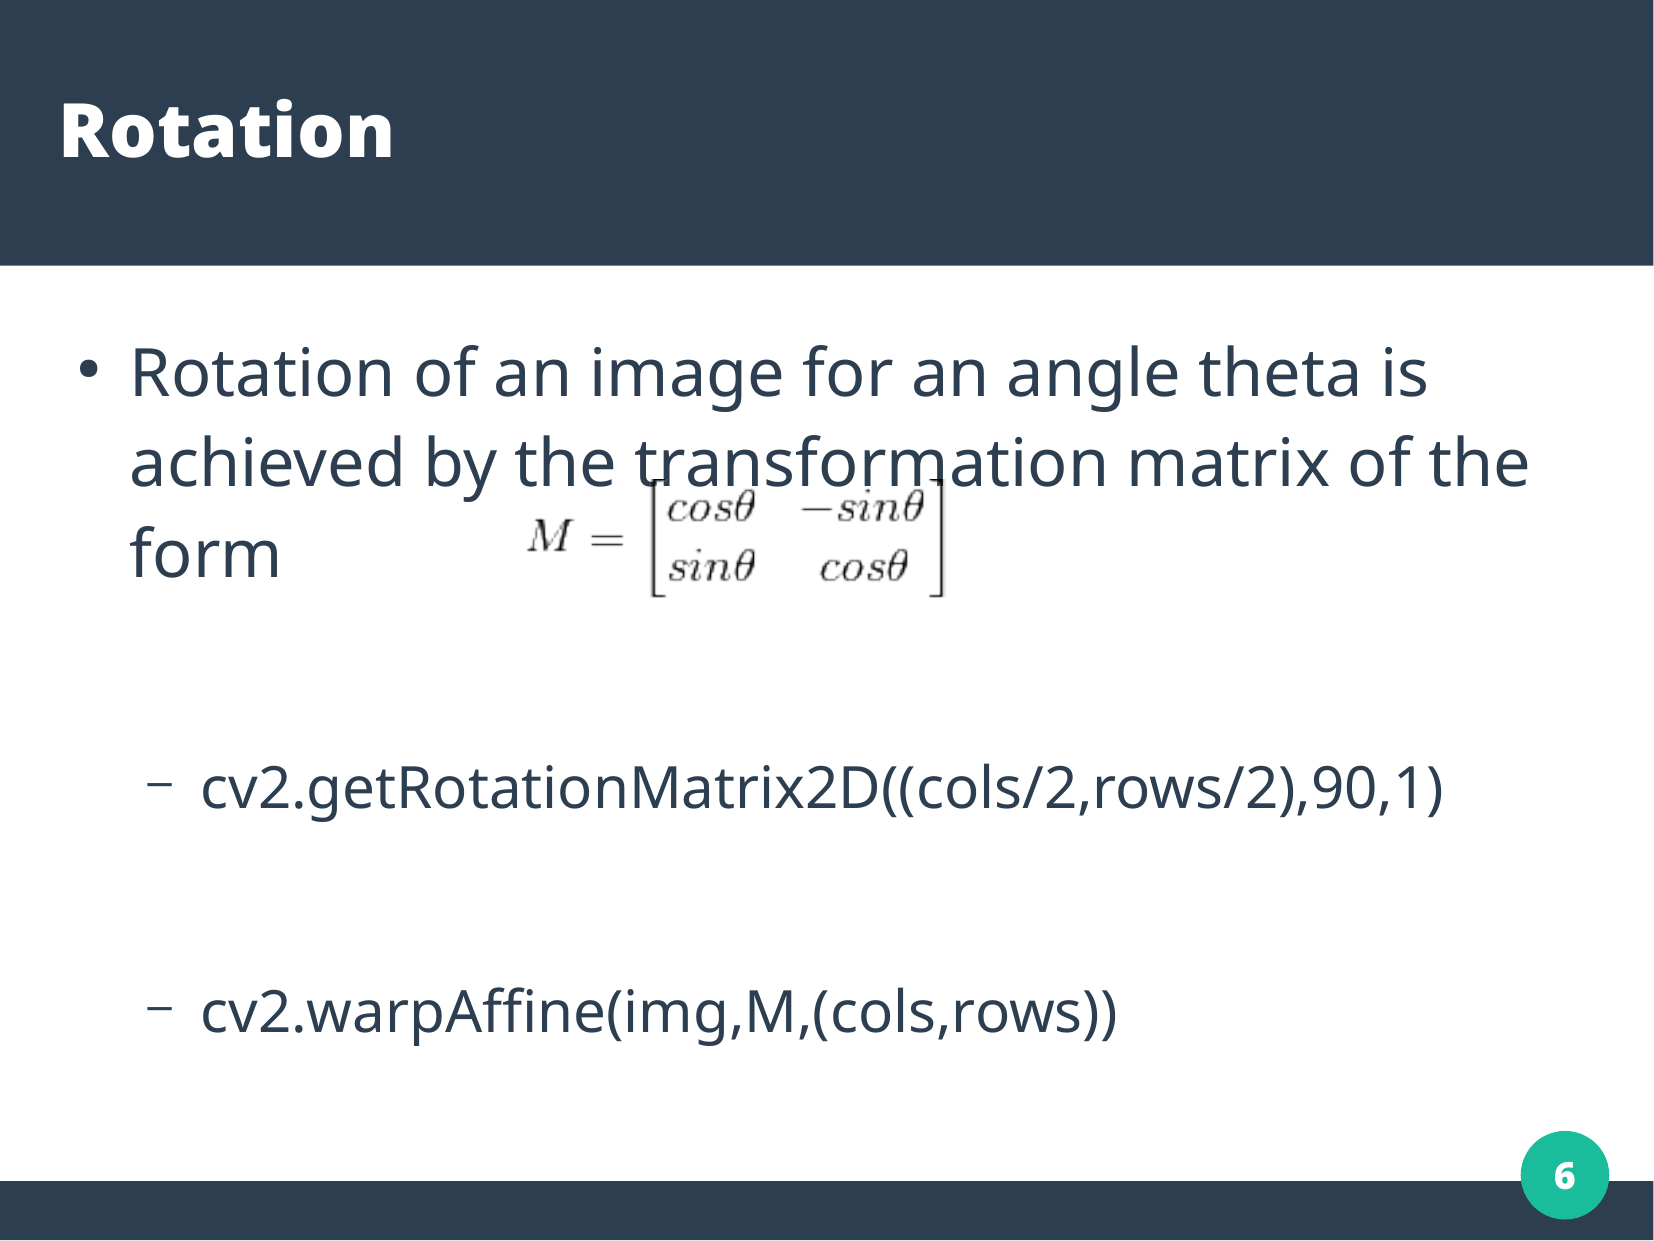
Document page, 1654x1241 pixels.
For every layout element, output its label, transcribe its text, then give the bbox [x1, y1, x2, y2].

title Rotation [59, 49, 1595, 207]
picture [525, 479, 946, 601]
list Rotation of an image for an angle theta is achieved by the transformation matrix of the form cv2.getRotationMatrix2D((cols/2,rows/2),90,1) cv2.warpAffine(img,M,(cols,rows)) [59, 324, 1595, 1152]
